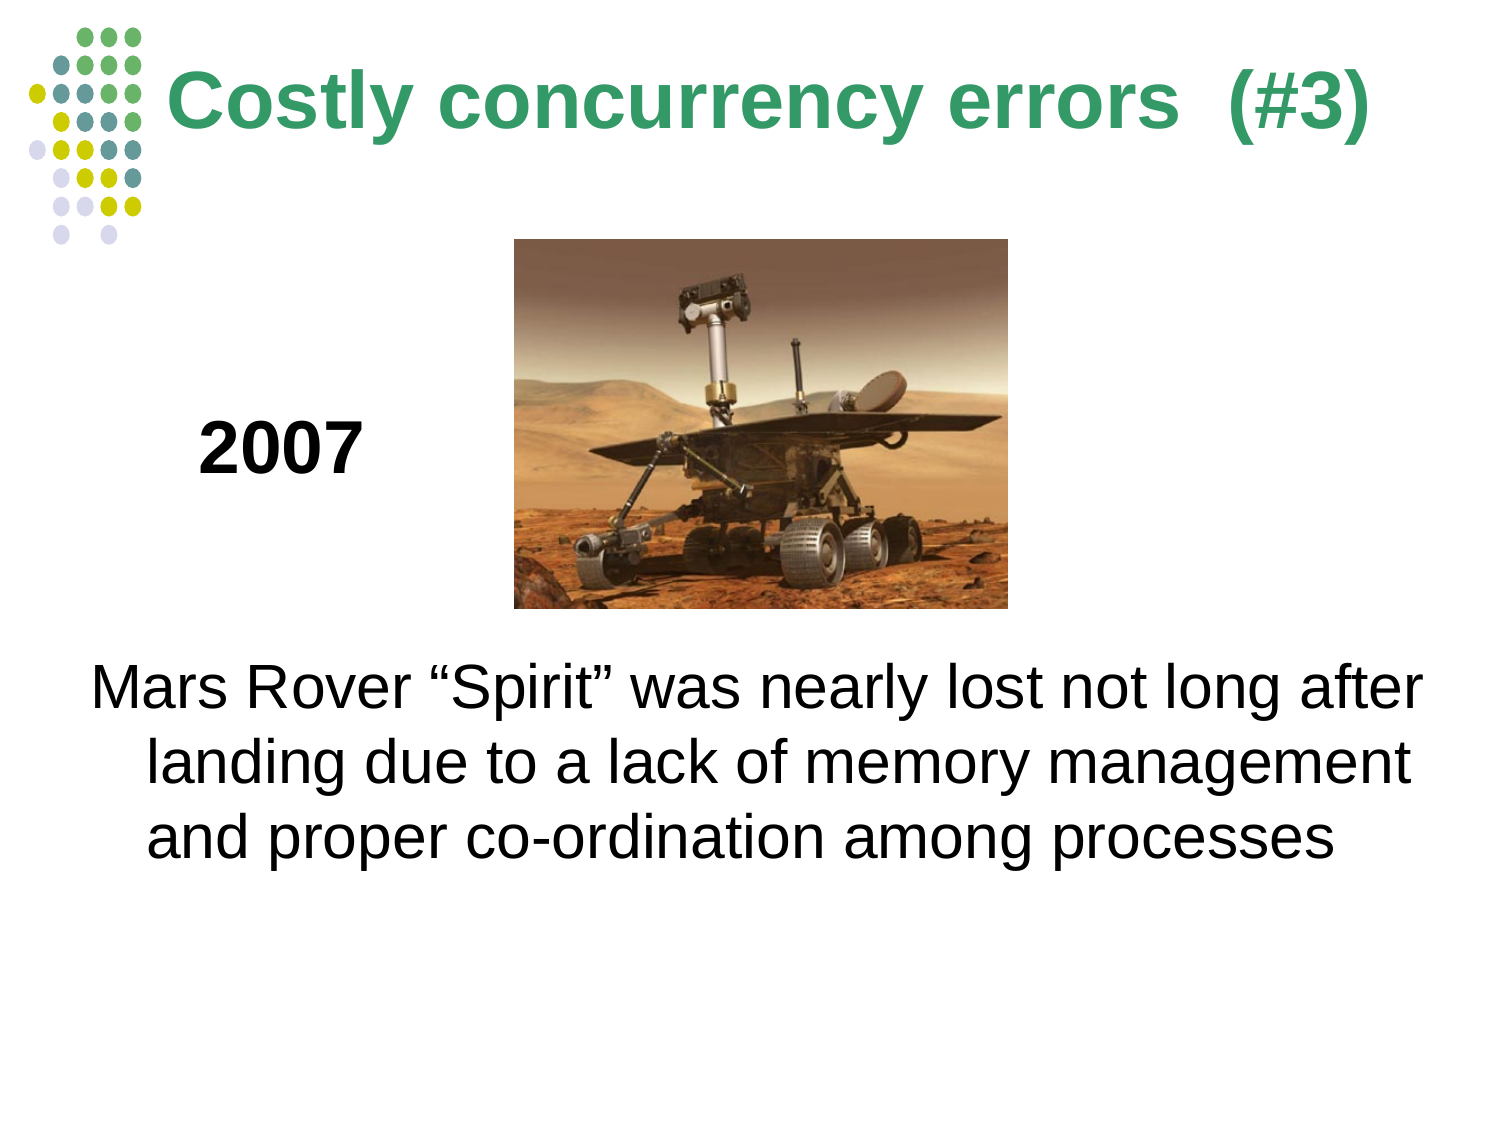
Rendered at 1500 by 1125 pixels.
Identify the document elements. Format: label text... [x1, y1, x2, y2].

title Costly concurrency errors (#3) [151, 40, 1390, 176]
picture [514, 239, 1008, 609]
text_box 2007 [183, 390, 510, 497]
list Mars Rover “Spirit” was nearly lost not long after landing due to a lack of memory management and proper co-ordination among processes [75, 638, 1500, 1090]
